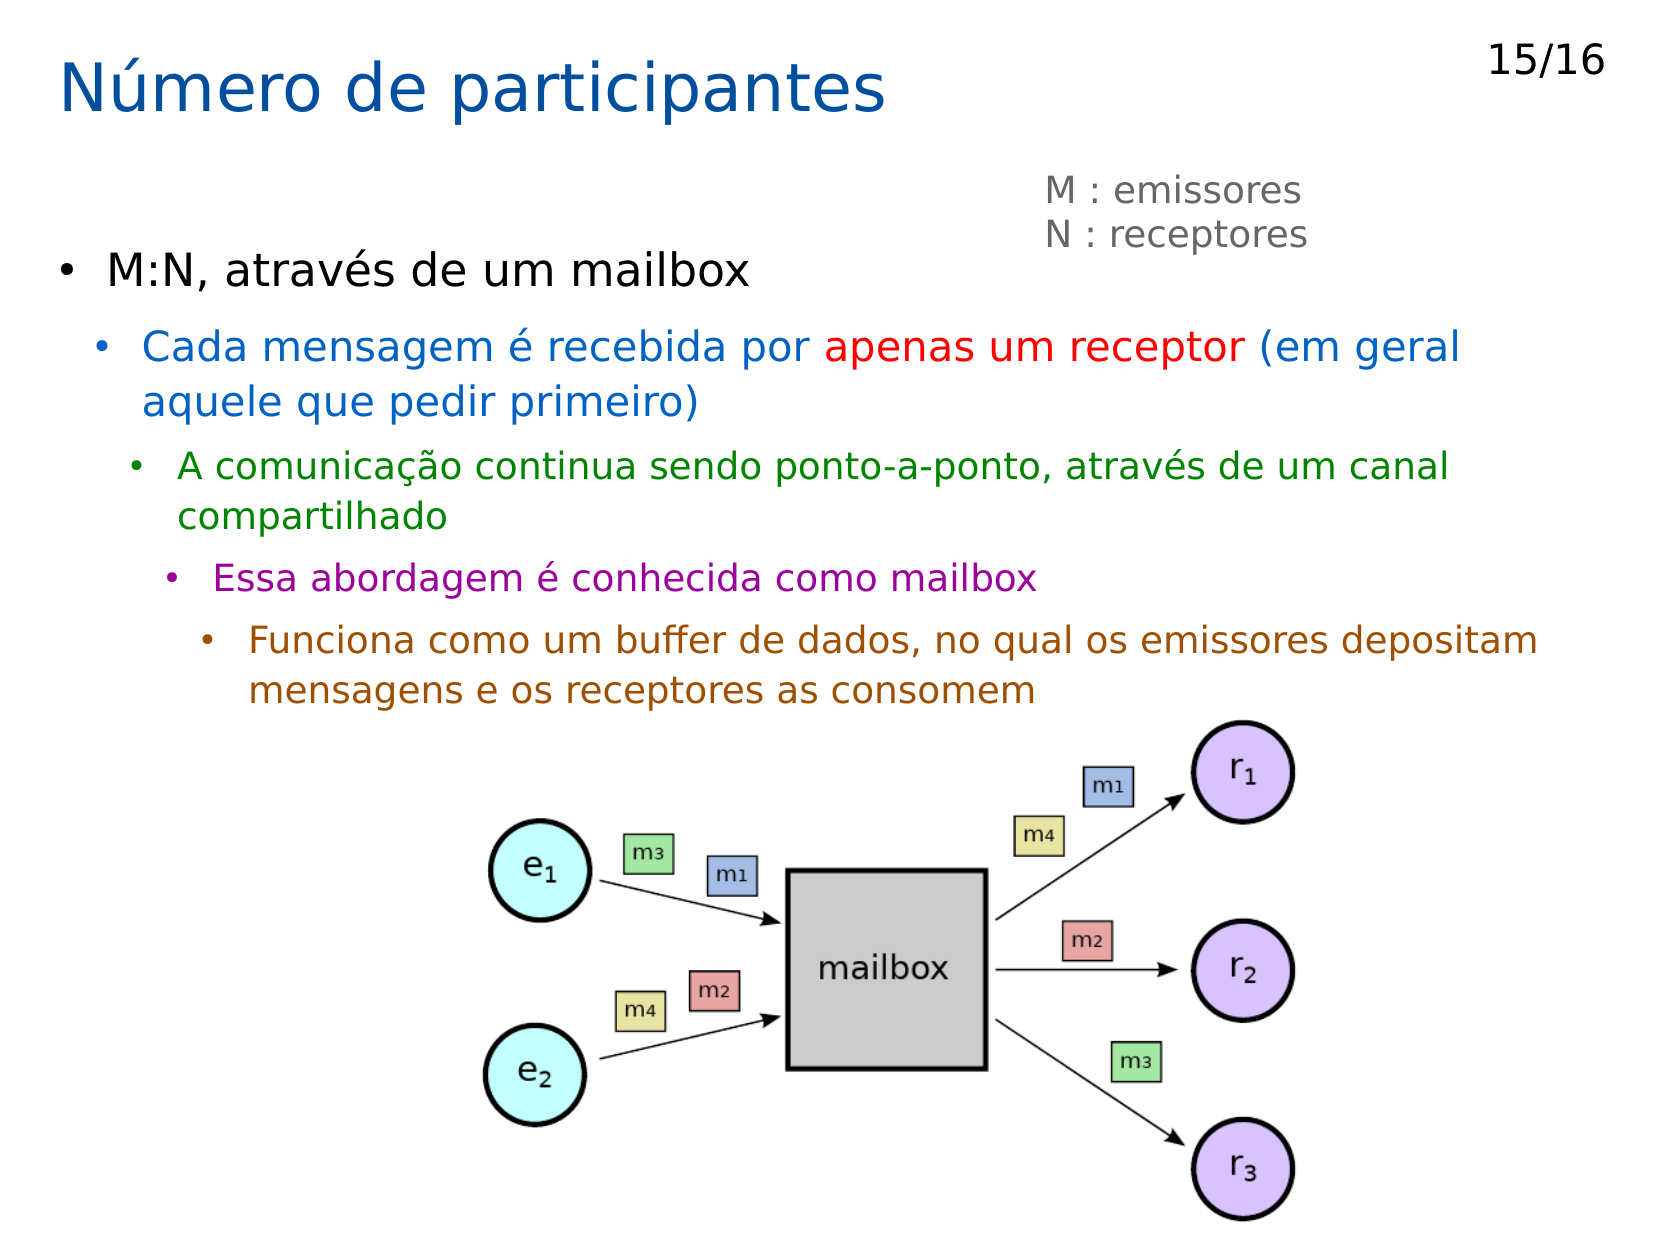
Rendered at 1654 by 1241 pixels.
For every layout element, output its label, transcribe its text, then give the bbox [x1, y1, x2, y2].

title Número de participantes [59, 29, 1459, 148]
picture [478, 714, 1299, 1224]
text_box M : emissores N : receptores [1029, 161, 1606, 264]
list M:N, através de um mailbox Cada mensagem é recebida por apenas um receptor (em geral aquele que pedir primeiro) A comunicação continua sendo ponto-a-ponto, através de um canal compartilhado Essa abordagem é conhecida como mailbox Funciona como um buffer de dados, no qual os emissores depositam mensagens e os receptores as consomem [59, 236, 1595, 1211]
